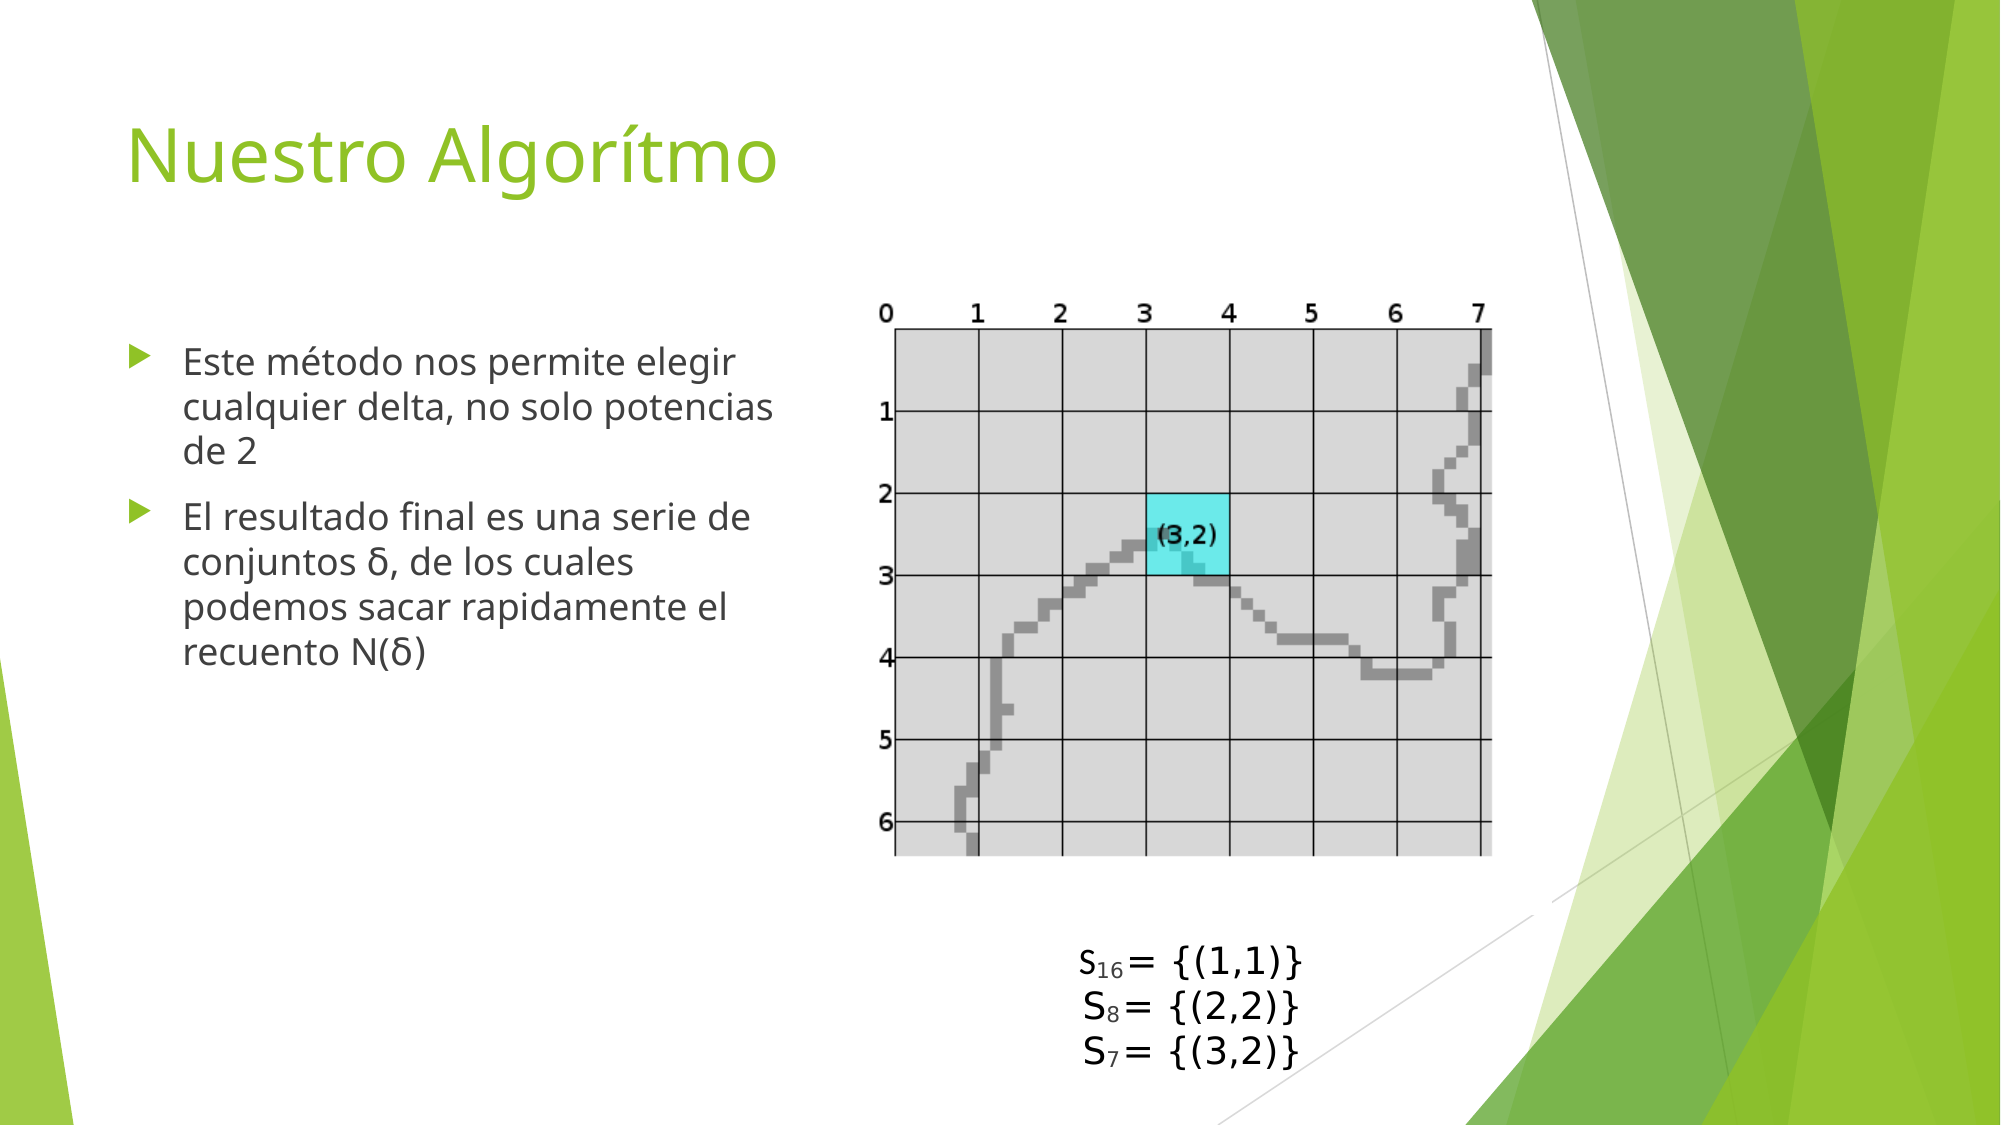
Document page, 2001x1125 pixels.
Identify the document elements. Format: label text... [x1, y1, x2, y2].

text_box S16 = {(1,1)} S8 = {(2,2)} S7 = {(3,2)} [855, 930, 1531, 1111]
title Nuestro Algorítmo [111, 99, 1522, 317]
picture [835, 270, 1552, 915]
list Este método nos permite elegir cualquier delta, no solo potencias de 2 El resultado final es una serie de conjuntos δ, de los cuales podemos sacar rapidamente el recuento N(δ) [111, 329, 796, 936]
